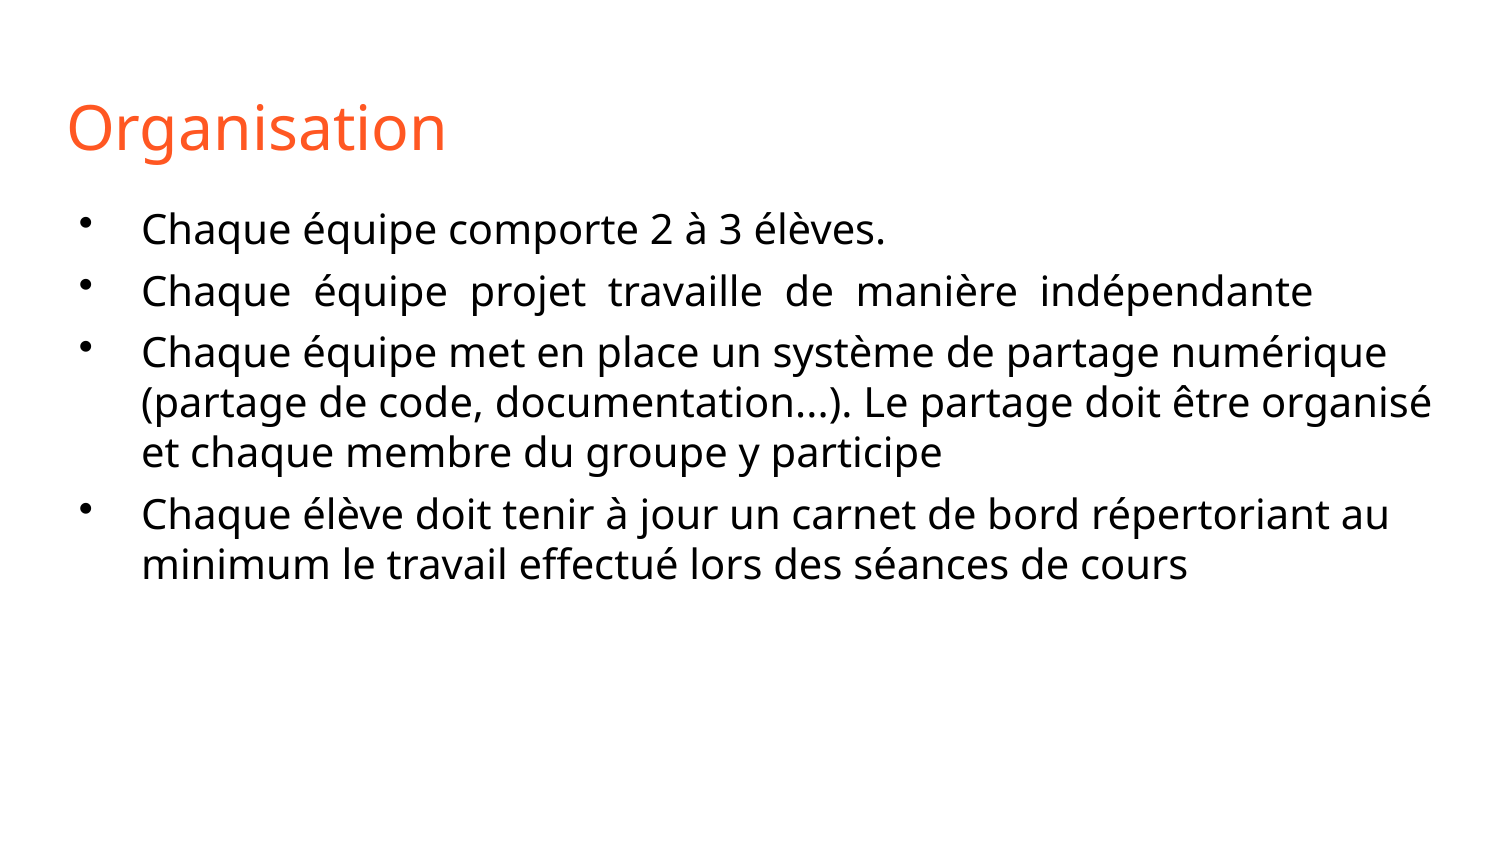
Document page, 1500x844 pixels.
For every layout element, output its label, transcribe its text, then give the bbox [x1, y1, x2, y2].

list Chaque équipe comporte 2 à 3 élèves. Chaque équipe projet travaille de manière indépendante Chaque équipe met en place un système de partage numérique (partage de code, documentation...). Le partage doit être organisé et chaque membre du groupe y participe Chaque élève doit tenir à jour un carnet de bord répertoriant au minimum le travail effectué lors des séances de cours [51, 187, 1449, 739]
title Organisation [51, 72, 1449, 167]
